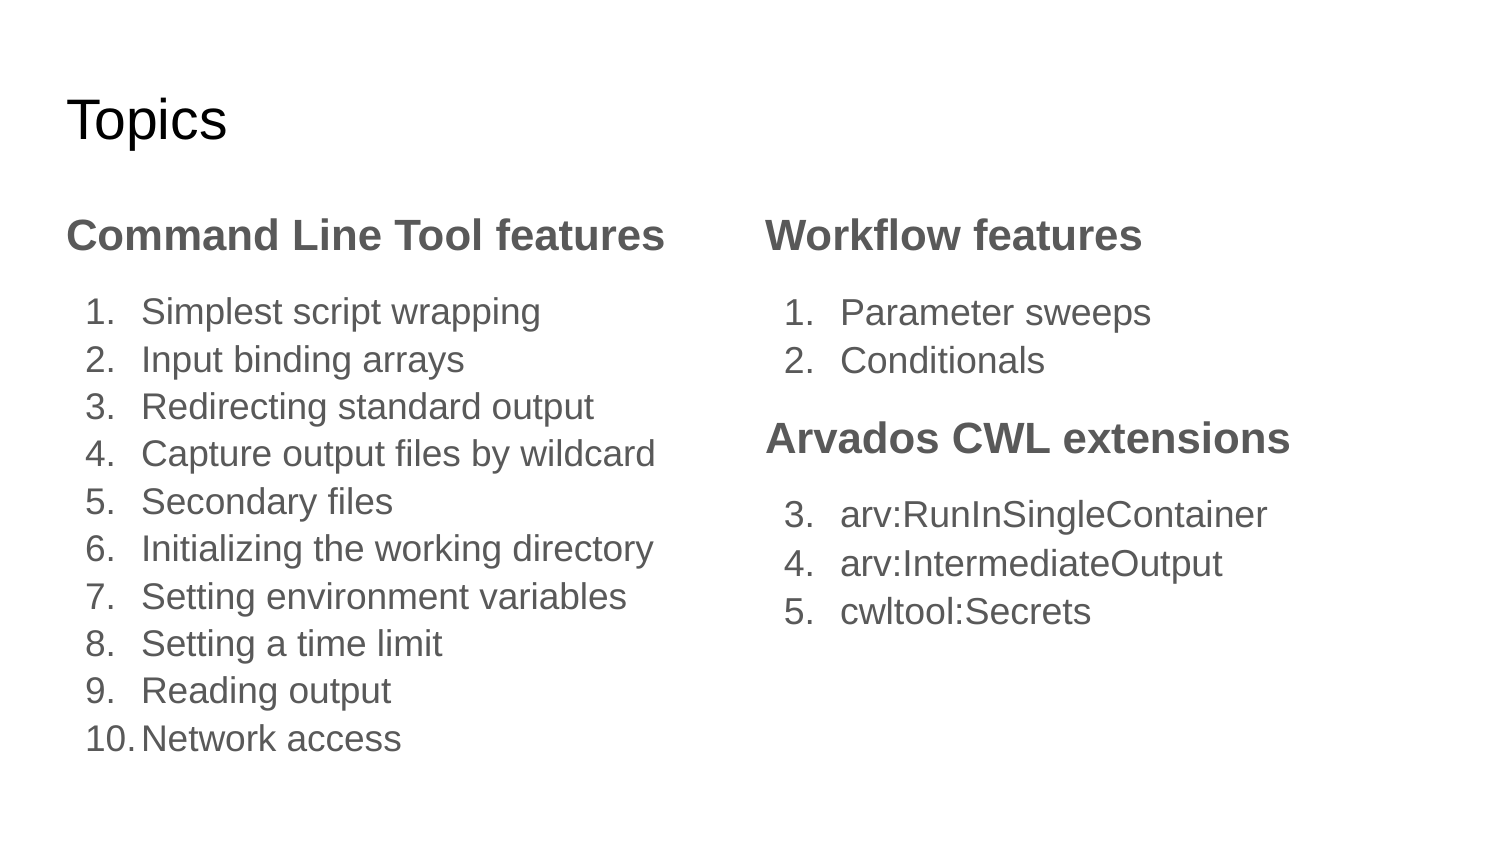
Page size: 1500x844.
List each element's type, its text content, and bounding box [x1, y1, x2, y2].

list Workflow features Parameter sweeps Conditionals Arvados CWL extensions arv:RunInSingleContainer arv:IntermediateOutput cwltool:Secrets [750, 189, 1378, 789]
title Topics [51, 72, 1449, 167]
list Command Line Tool features Simplest script wrapping Input binding arrays Redirecting standard output Capture output files by wildcard Secondary files Initializing the working directory Setting environment variables Setting a time limit Reading output Network access [51, 189, 728, 789]
